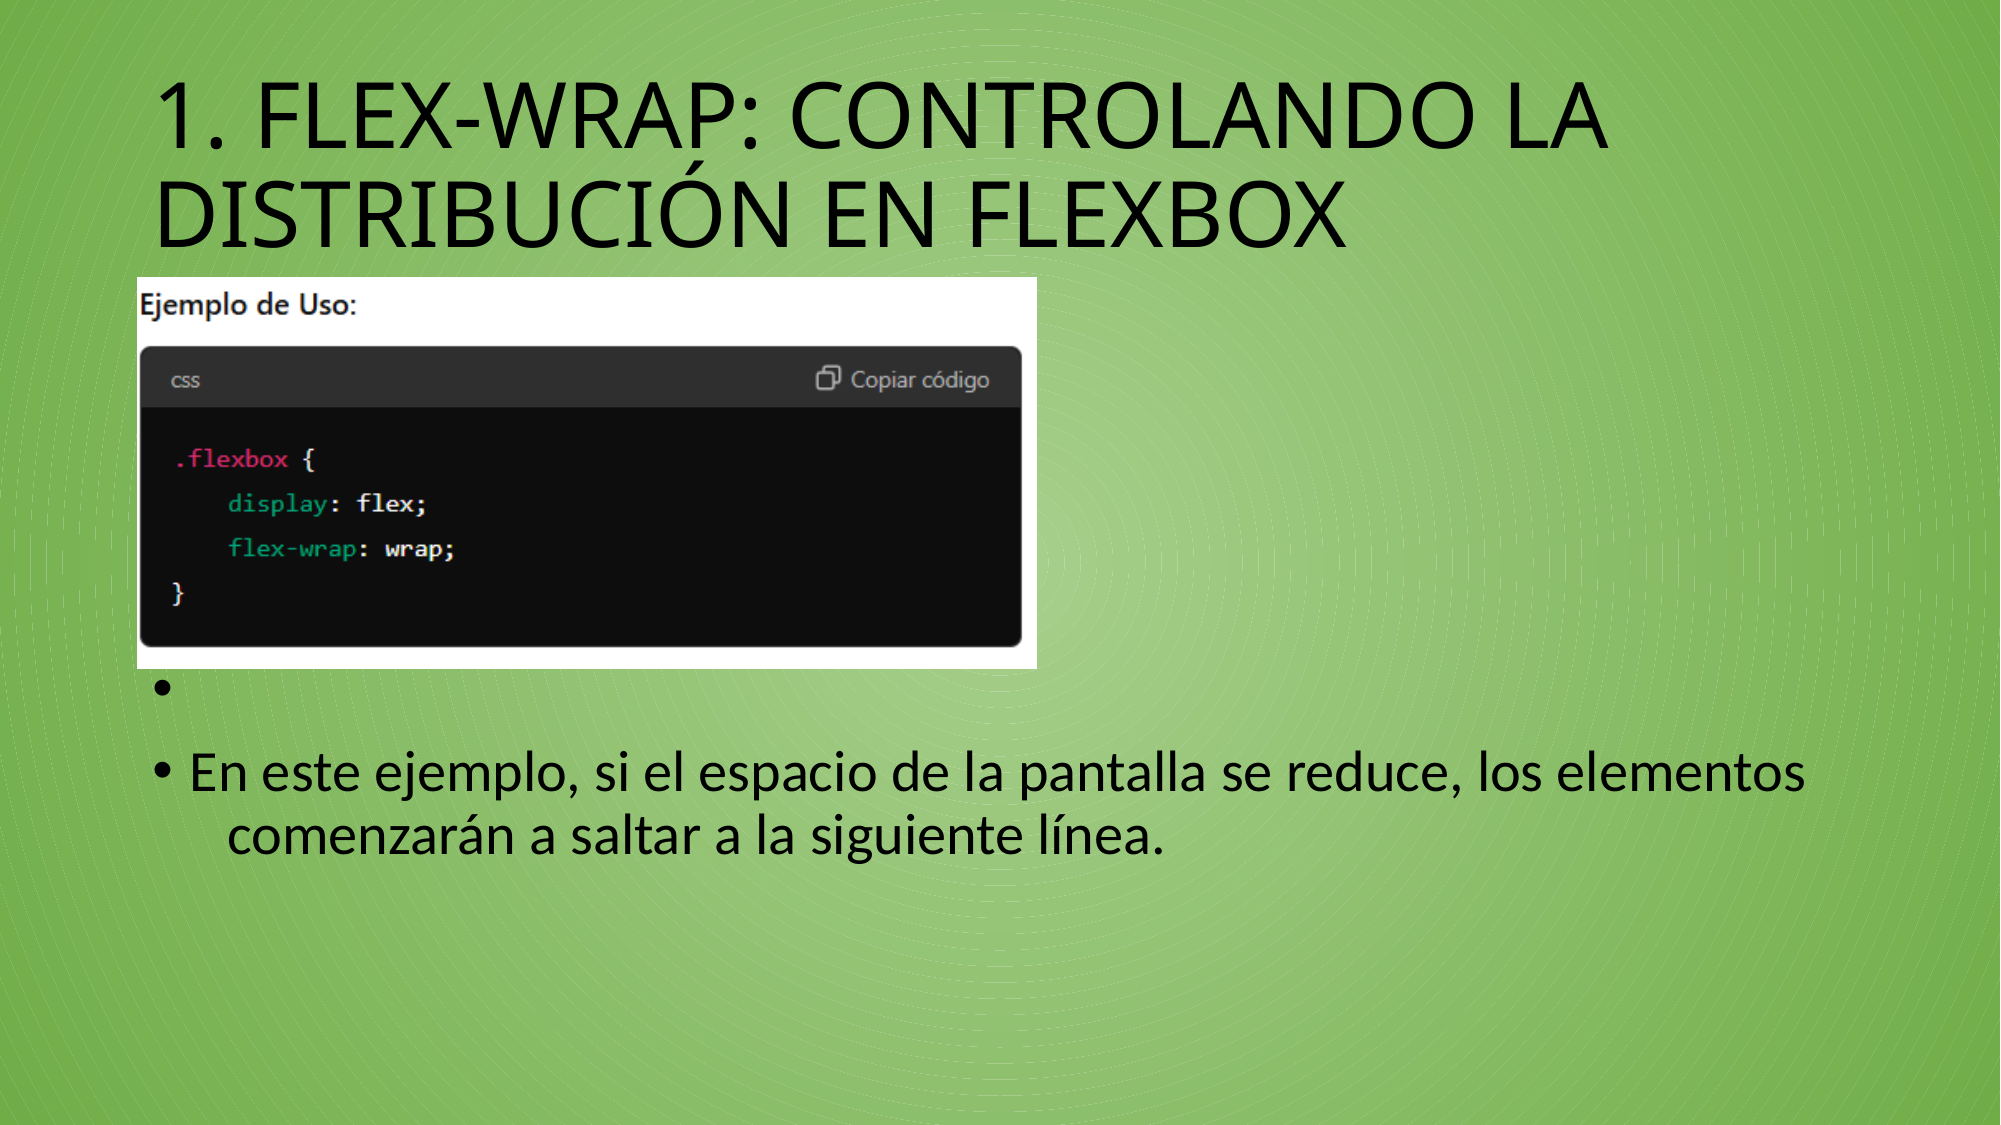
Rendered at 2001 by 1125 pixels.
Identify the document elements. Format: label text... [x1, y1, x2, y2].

picture [137, 277, 1037, 669]
list En este ejemplo, si el espacio de la pantalla se reduce, los elementos comenzarán a saltar a la siguiente línea. [137, 299, 1863, 1014]
title 1. FLEX-WRAP: CONTROLANDO LA DISTRIBUCIÓN EN FLEXBOX [137, 59, 1863, 278]
